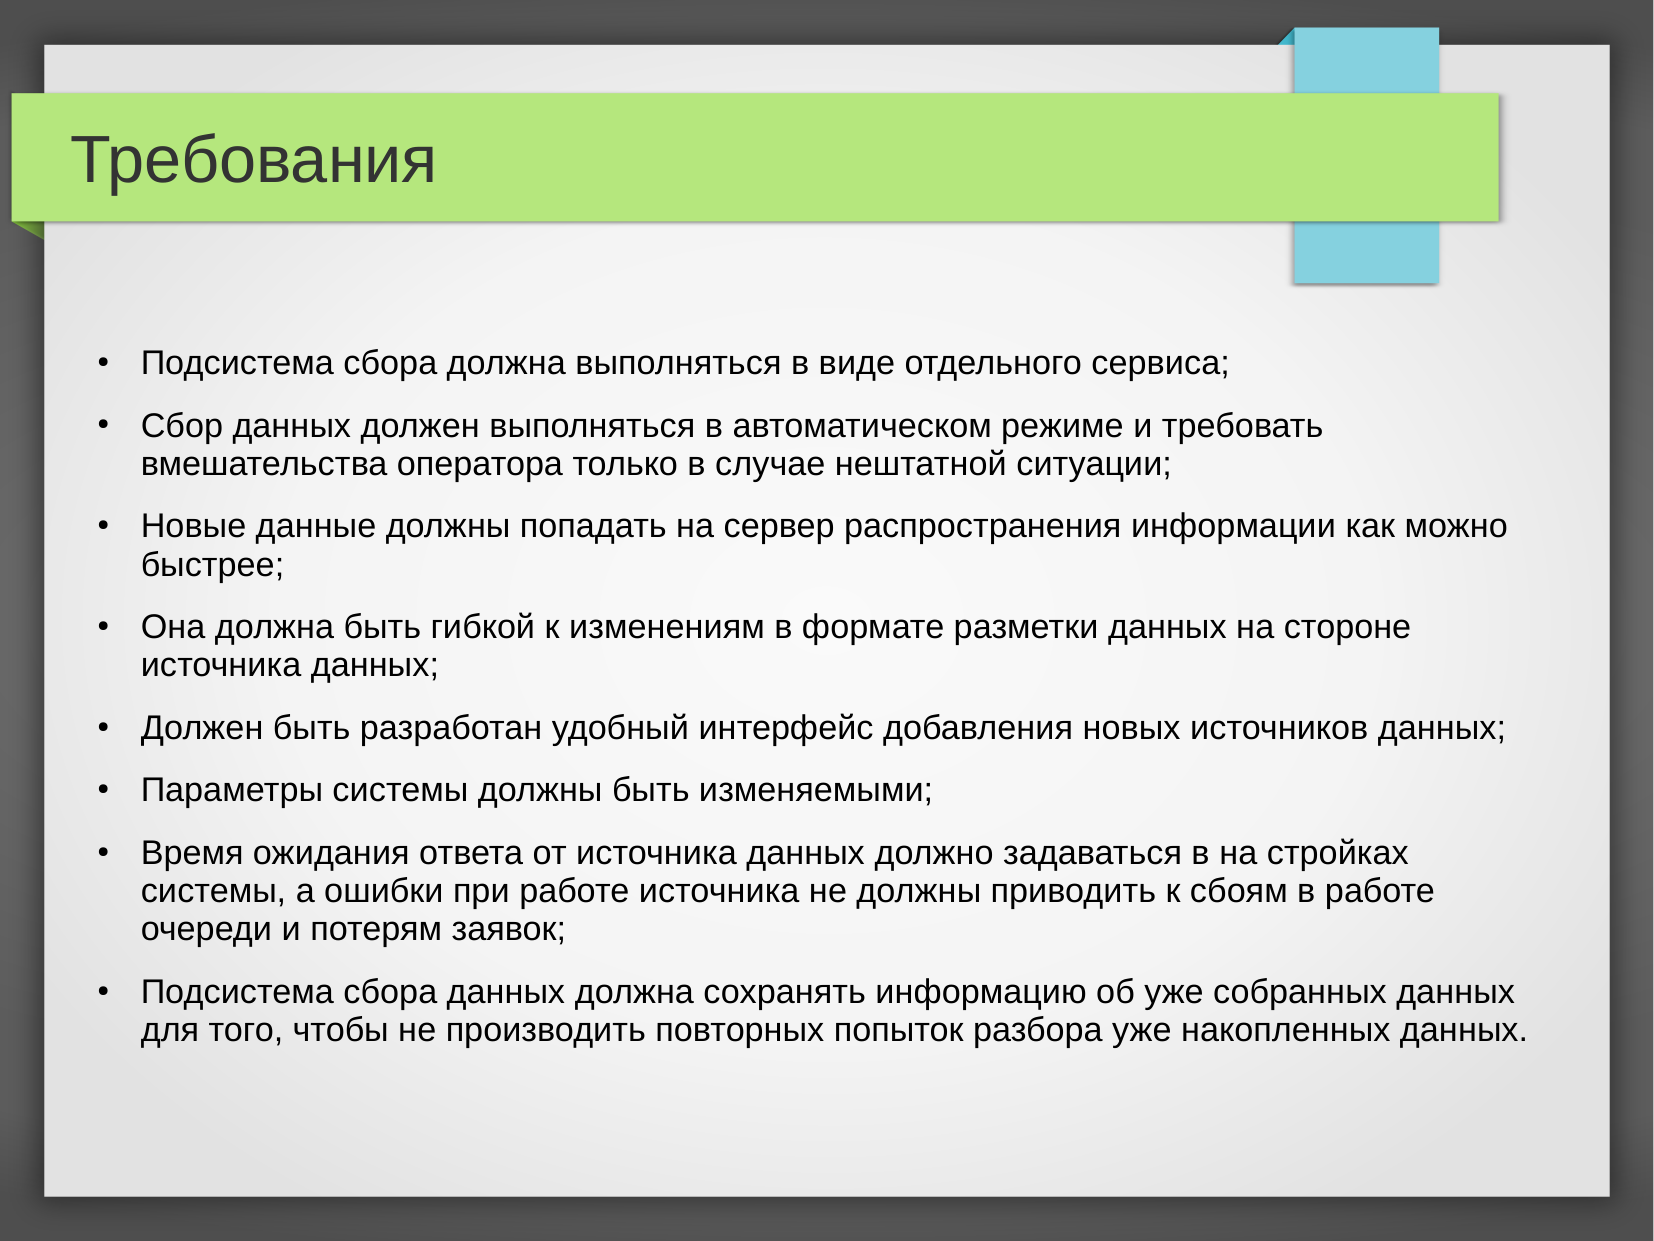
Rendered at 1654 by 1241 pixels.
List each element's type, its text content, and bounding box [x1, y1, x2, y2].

list Подсистема сбора должна выполняться в виде отдельного сервиса; Сбор данных должен выполняться в автоматическом режиме и требовать вмешательства оператора только в случае нештатной ситуации; Новые данные должны попадать на сервер распространения информации как можно быстрее; Она должна быть гибкой к изменениям в формате разметки данных на стороне источника данных; Должен быть разработан удобный интерфейс добавления новых источников данных; Параметры системы должны быть изменяемыми; Время ожидания ответа от источника данных должно задаваться в на стройках системы, а ошибки при работе источника не должны приводить к сбоям в работе очереди и потерям заявок; Подсистема сбора данных должна сохранять информацию об уже собранных данных для того, чтобы не производить повторных попыток разбора уже накопленных данных. [82, 343, 1538, 1063]
title Требования [70, 106, 1229, 213]
picture [0, 0, 1654, 1241]
